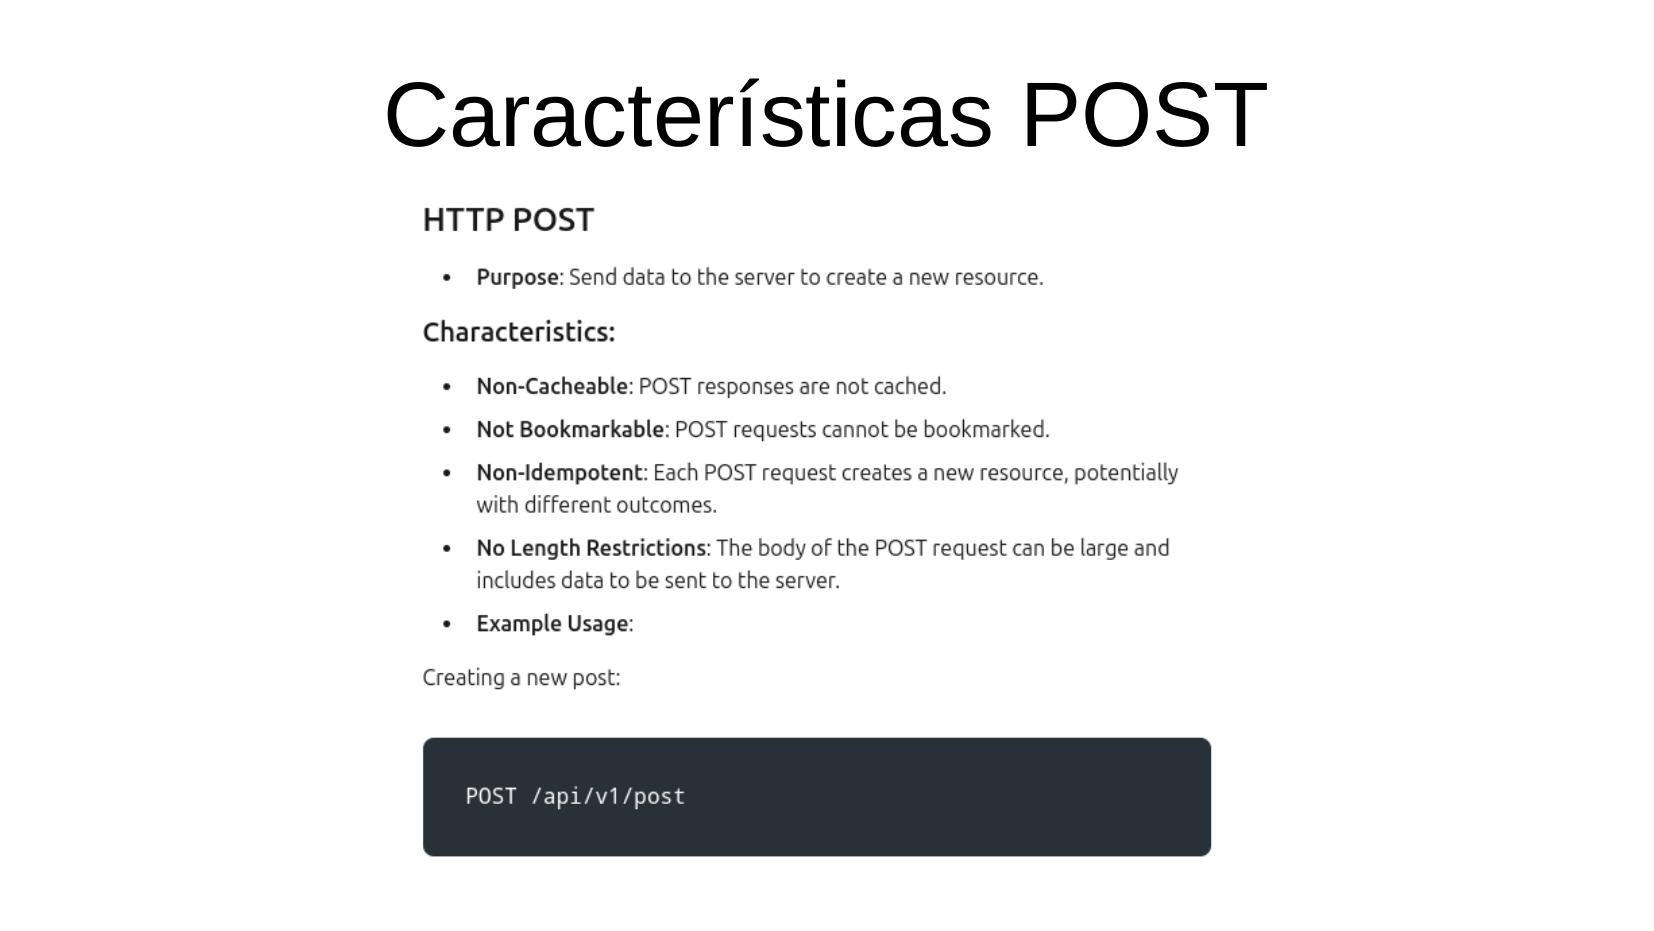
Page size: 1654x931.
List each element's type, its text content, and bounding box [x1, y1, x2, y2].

picture [399, 192, 1241, 867]
title Características POST [82, 37, 1571, 193]
